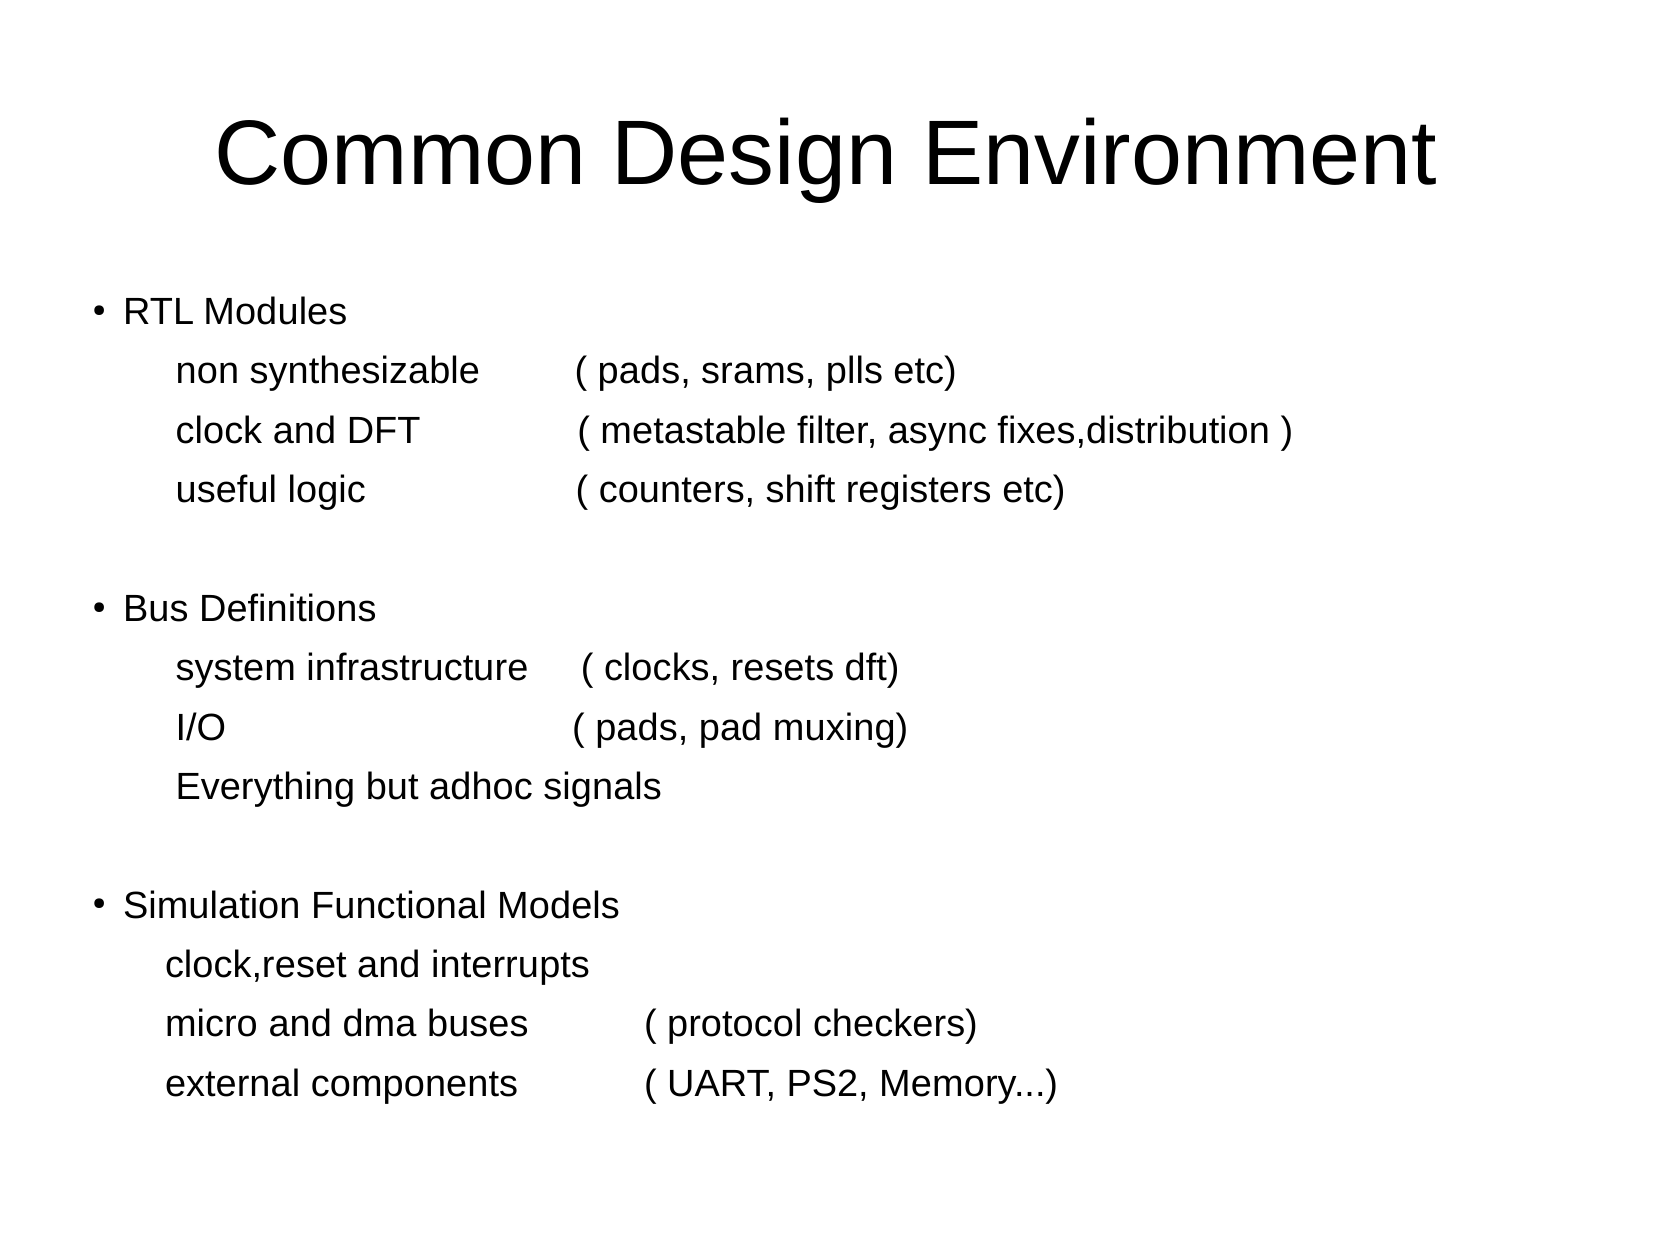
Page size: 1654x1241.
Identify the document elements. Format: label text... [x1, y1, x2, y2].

list RTL Modules non synthesizable ( pads, srams, plls etc) clock and DFT ( metastable filter, async fixes,distribution ) useful logic ( counters, shift registers etc) Bus Definitions system infrastructure ( clocks, resets dft) I/O ( pads, pad muxing) Everything but adhoc signals Simulation Functional Models clock,reset and interrupts micro and dma buses ( protocol checkers) external components ( UART, PS2, Memory...) [82, 290, 1571, 1109]
title Common Design Environment [82, 49, 1571, 257]
